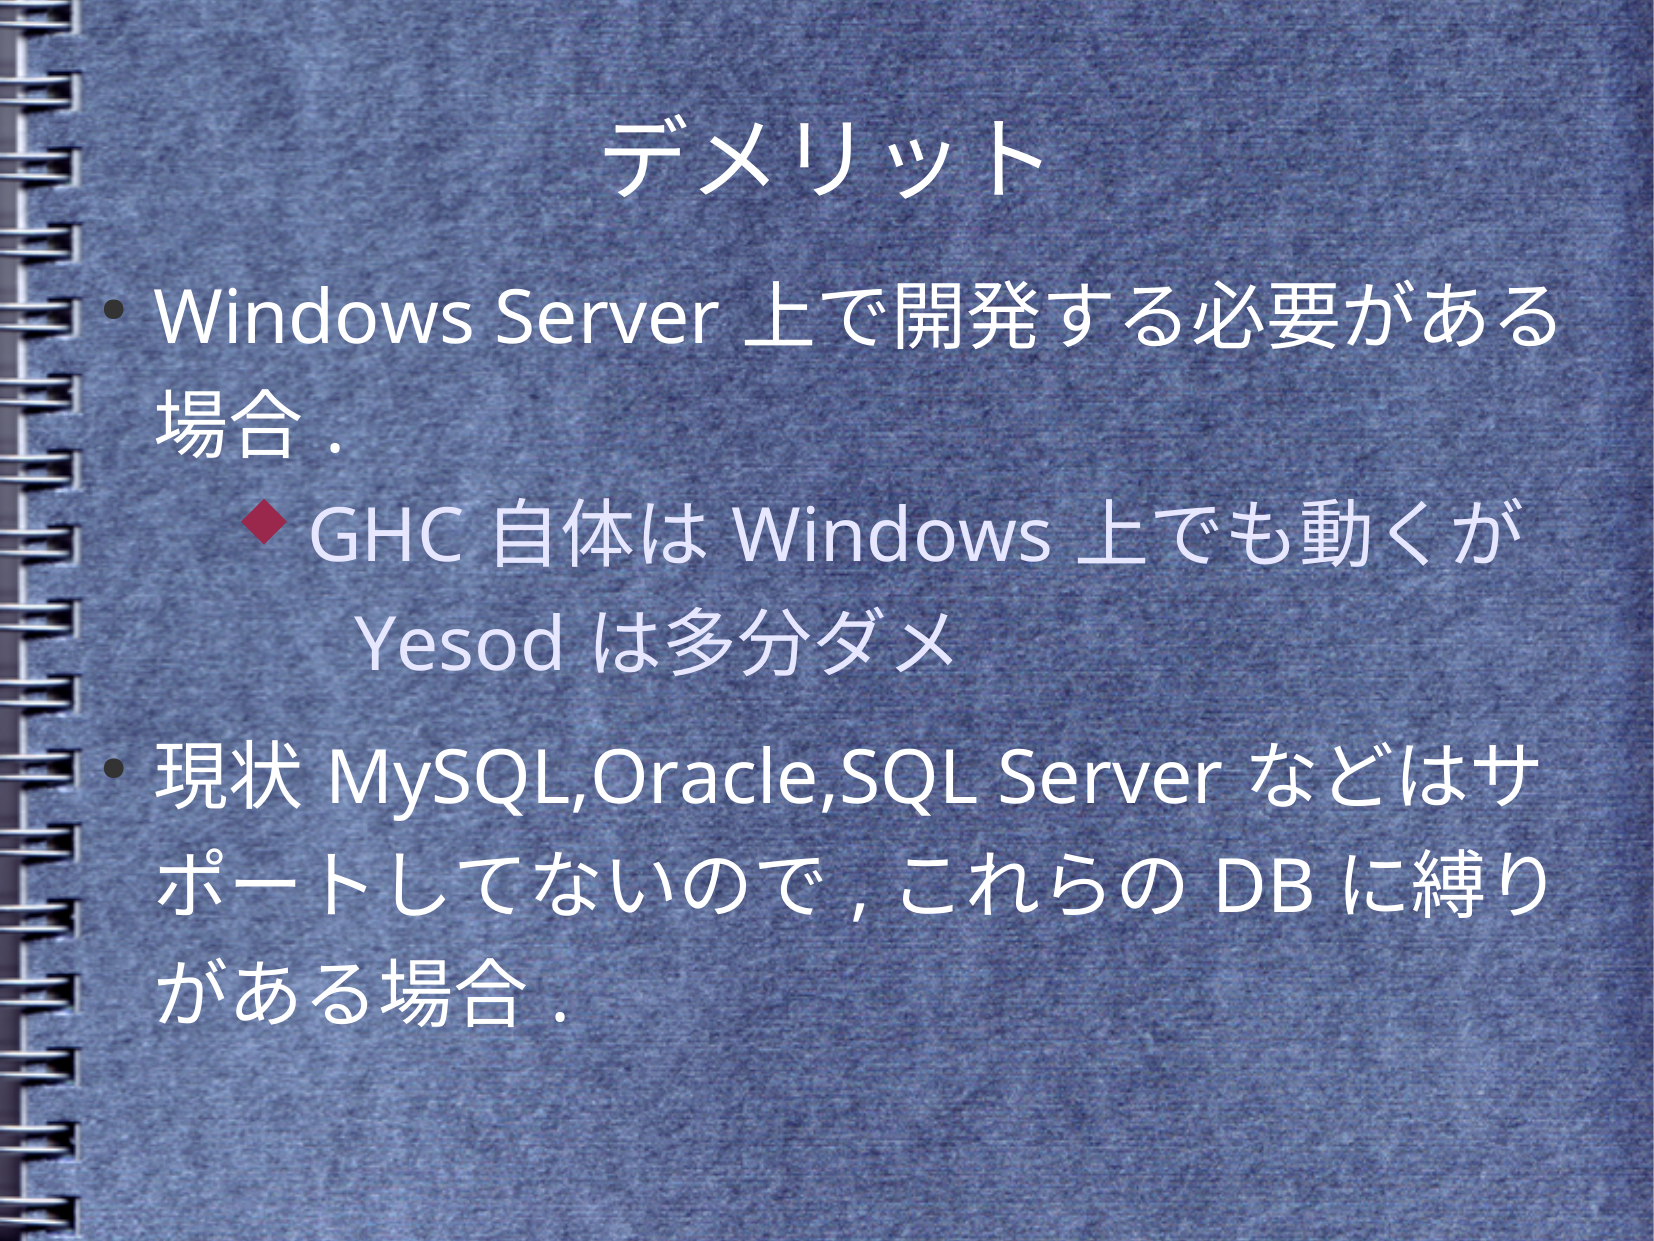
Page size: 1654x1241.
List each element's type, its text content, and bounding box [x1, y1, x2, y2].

title デメリット [82, 49, 1571, 256]
list Windows Server上で開発する必要がある場合. GHC自体はWindows上でも動くがYesodは多分ダメ 現状MySQL,Oracle,SQL Serverなどはサポートしてないので,これらのDBに縛りがある場合. [82, 256, 1571, 1217]
picture [0, 0, 1654, 1241]
